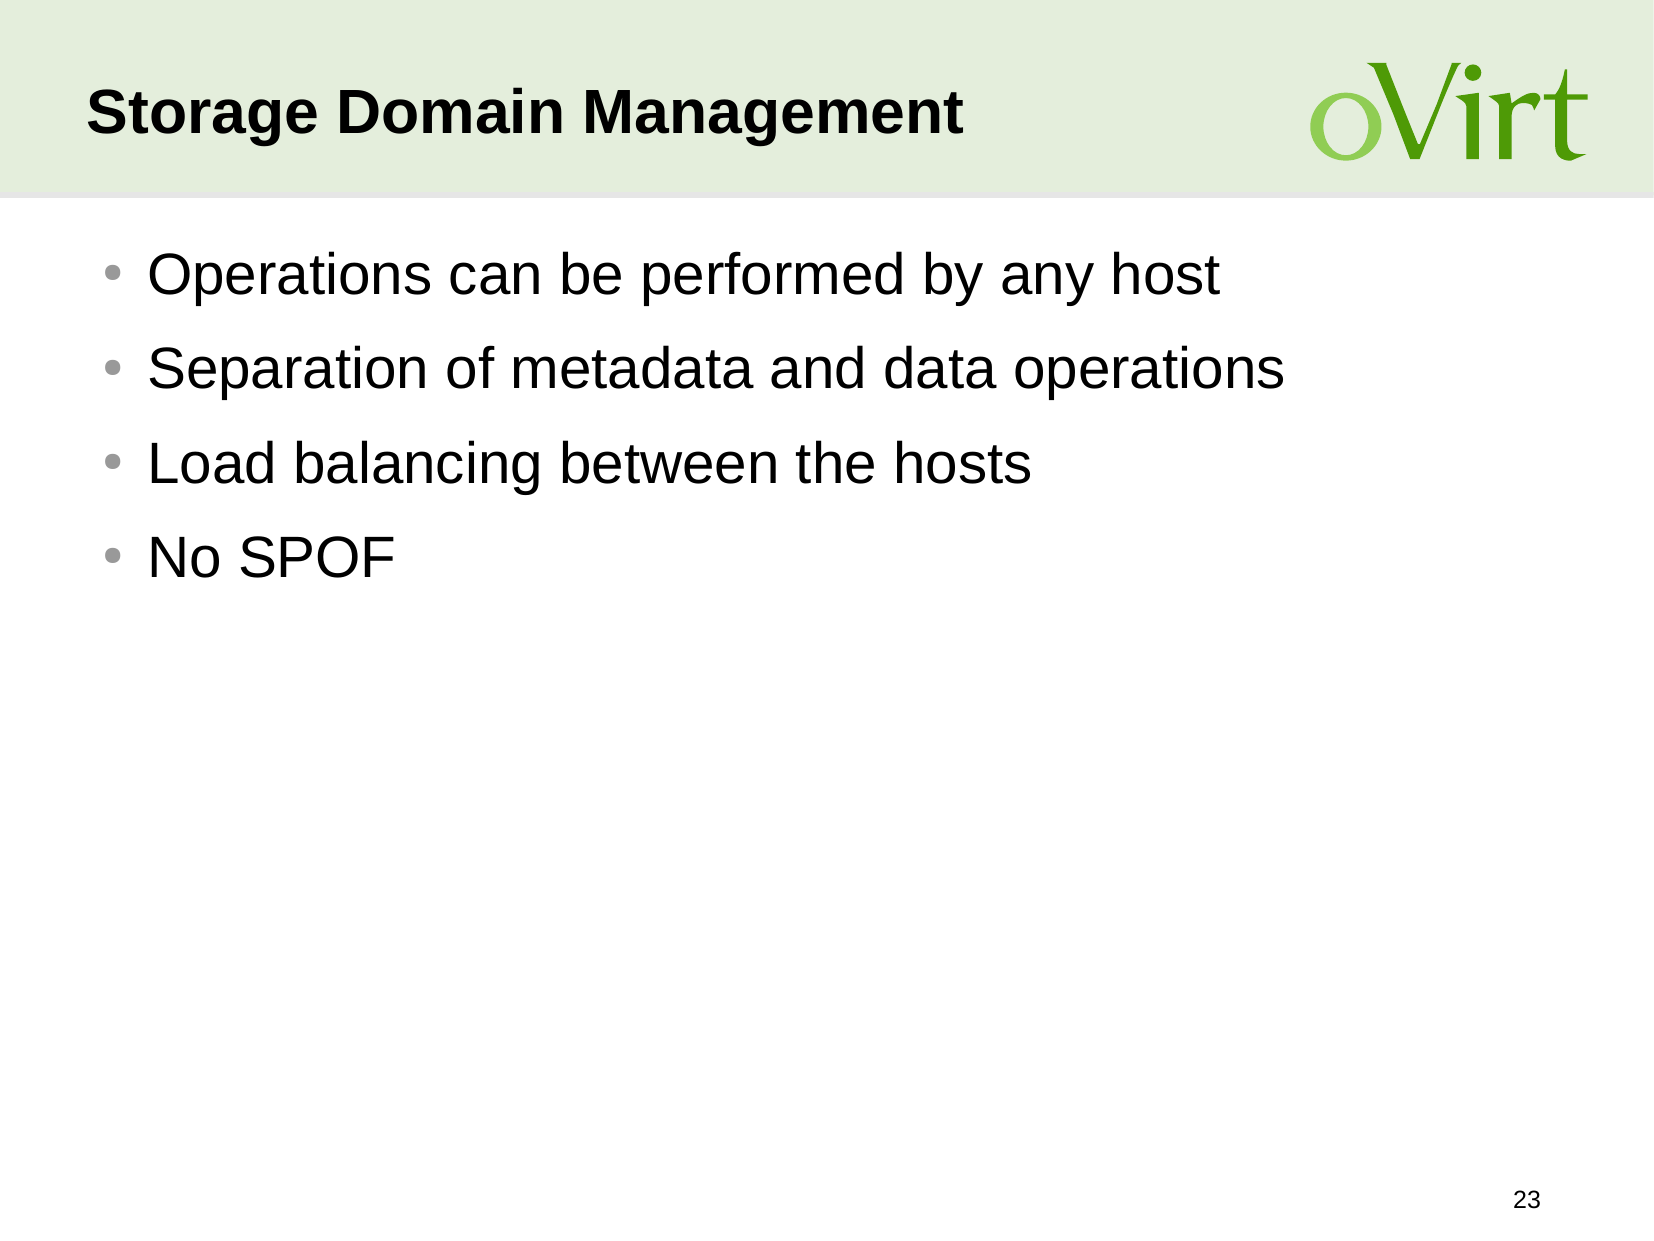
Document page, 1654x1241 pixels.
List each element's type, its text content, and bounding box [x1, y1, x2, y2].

title Storage Domain Management [86, 36, 1307, 188]
list Operations can be performed by any host Separation of metadata and data operations Load balancing between the hosts No SPOF [87, 241, 1576, 591]
